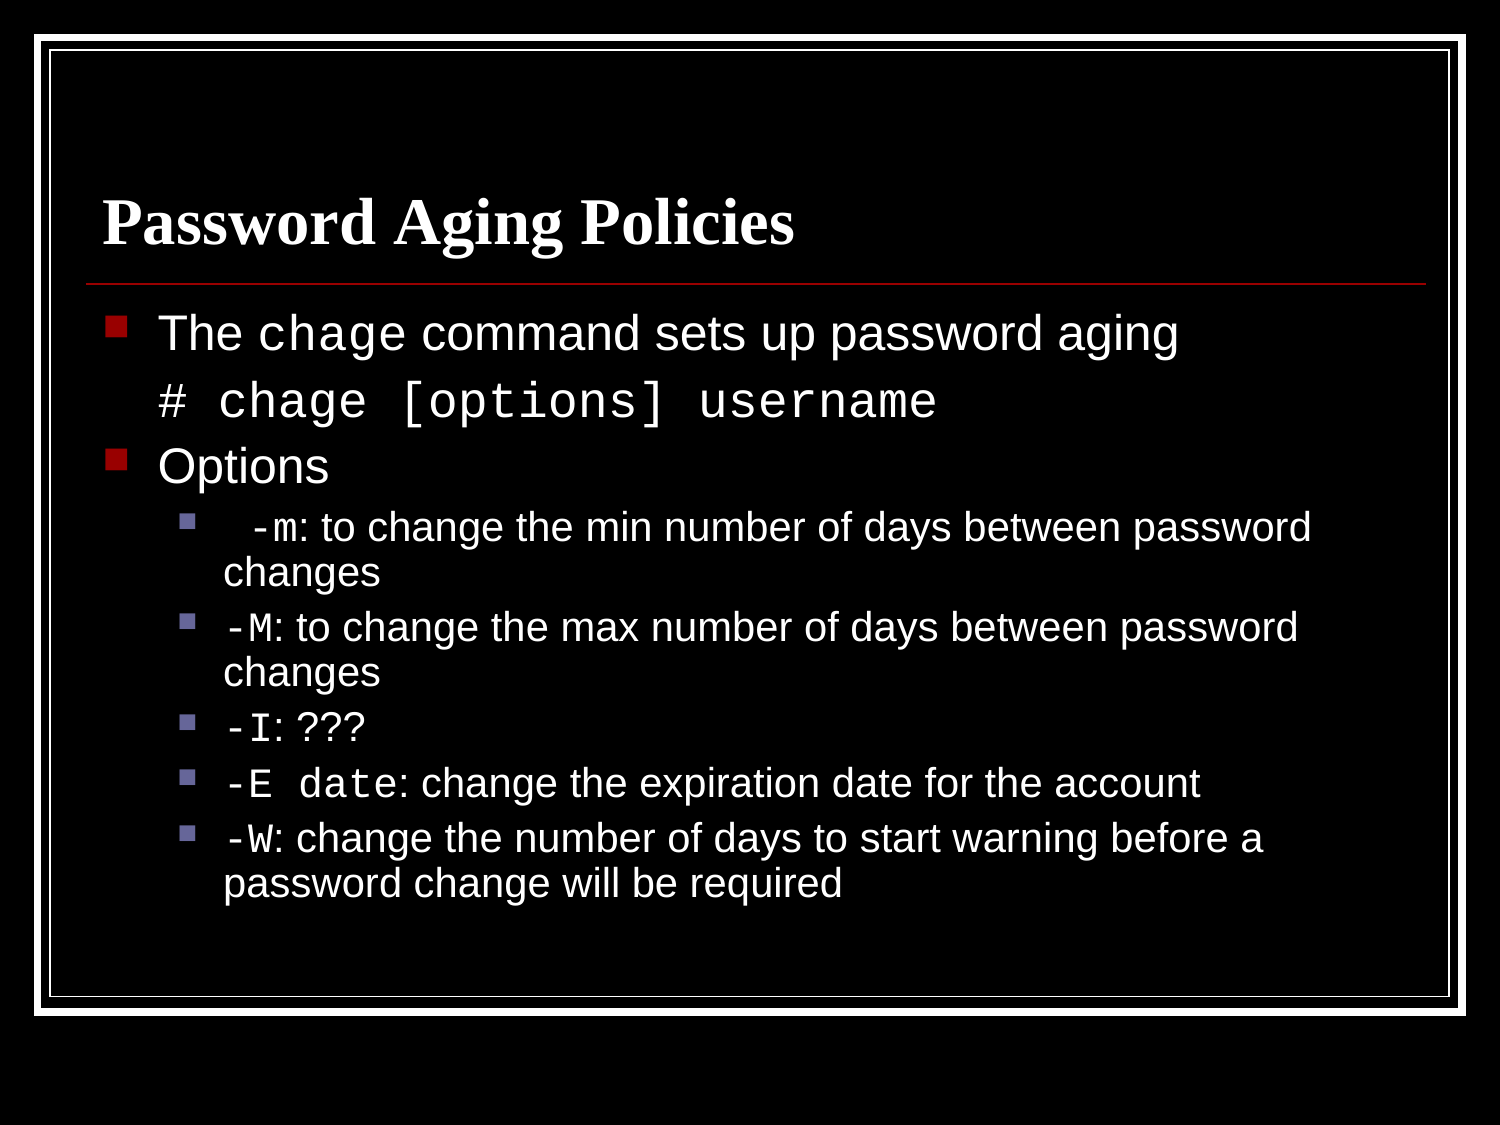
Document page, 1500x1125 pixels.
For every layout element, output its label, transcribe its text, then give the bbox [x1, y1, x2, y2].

list The chage command sets up password aging # chage [options] username Options -m: to change the min number of days between password changes -M: to change the max number of days between password changes -I: ??? -E date: change the expiration date for the account -W: change the number of days to start warning before a password change will be required [87, 299, 1426, 963]
title Password Aging Policies [87, 77, 1426, 266]
